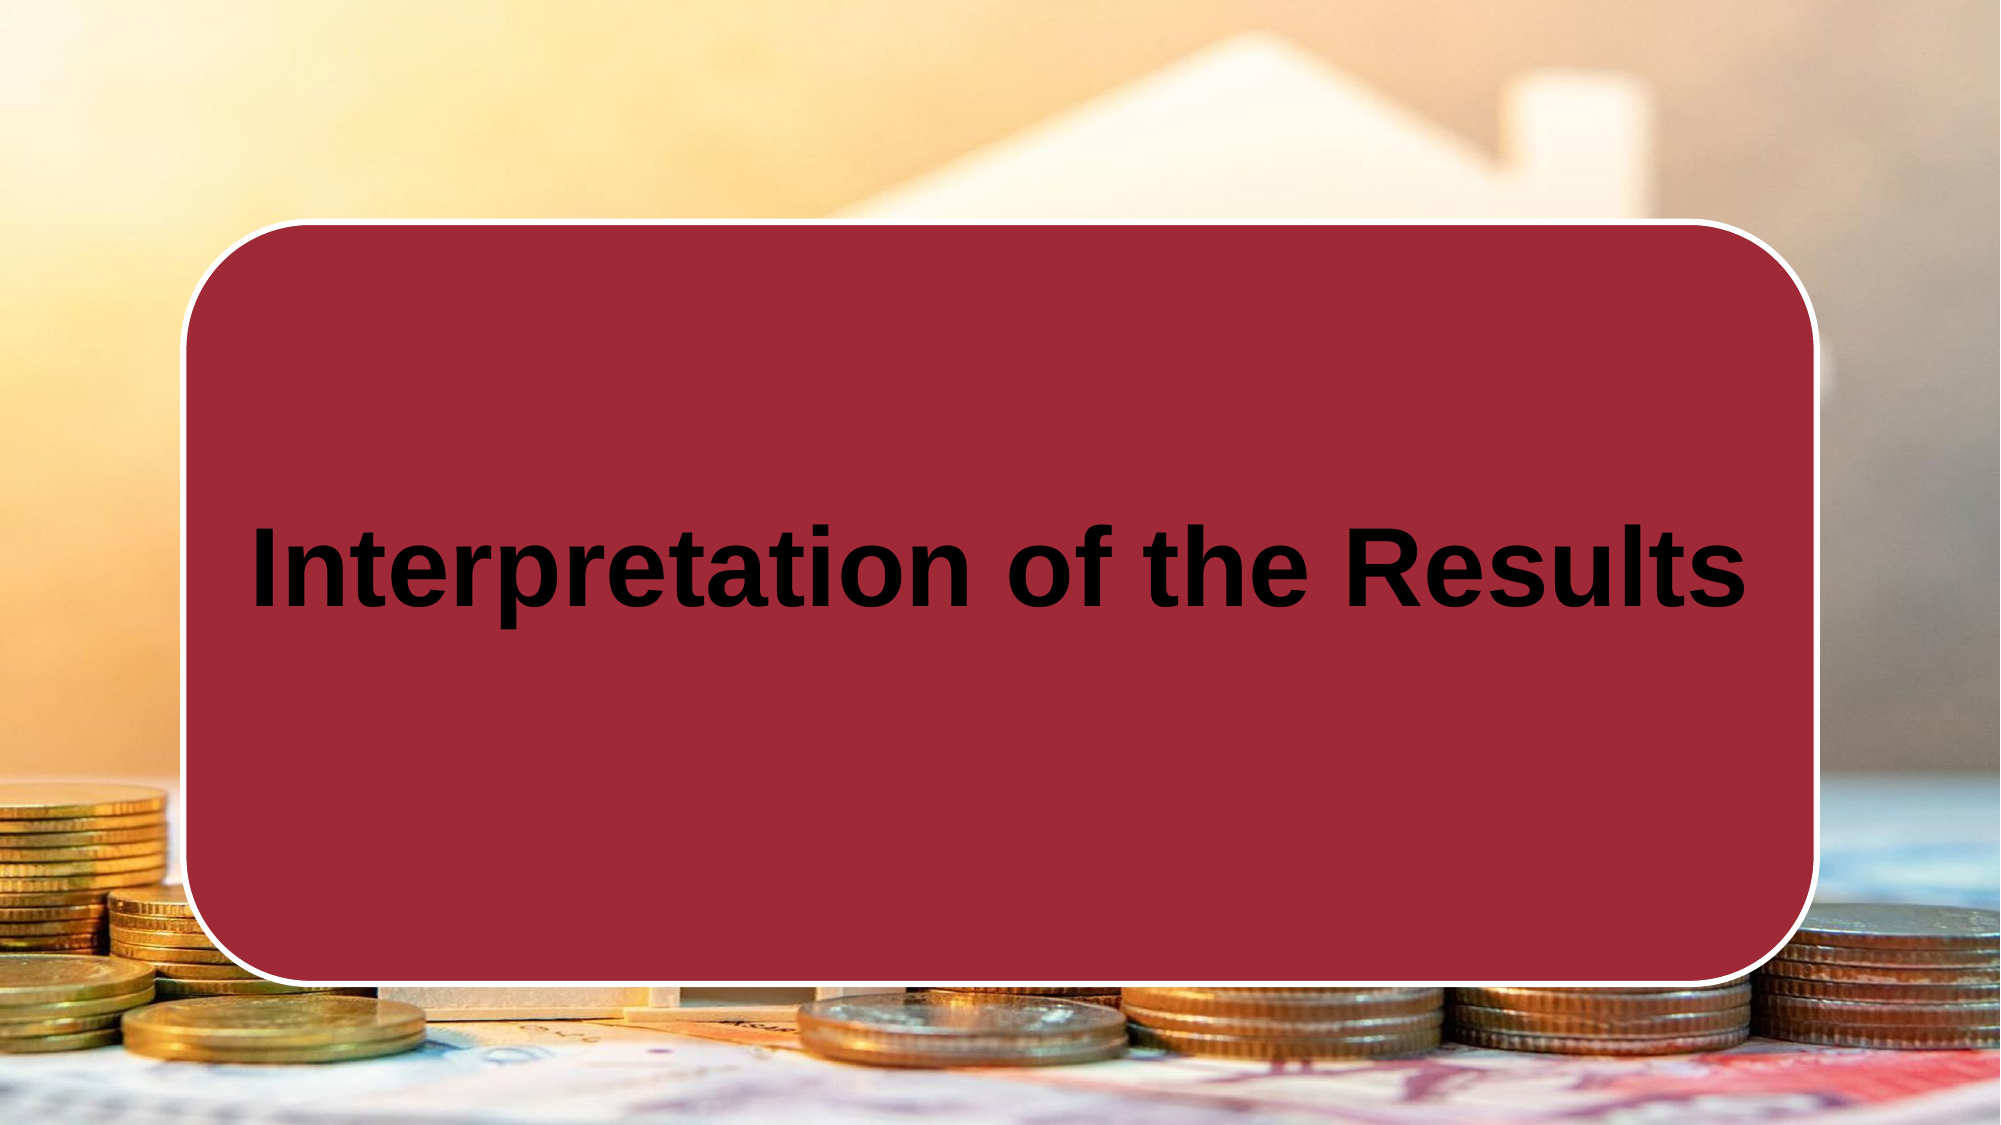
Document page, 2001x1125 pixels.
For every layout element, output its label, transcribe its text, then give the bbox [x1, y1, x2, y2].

text_box [183, 221, 1817, 984]
text_box Interpretation of the Results [234, 486, 1766, 637]
picture [0, 0, 2000, 1125]
